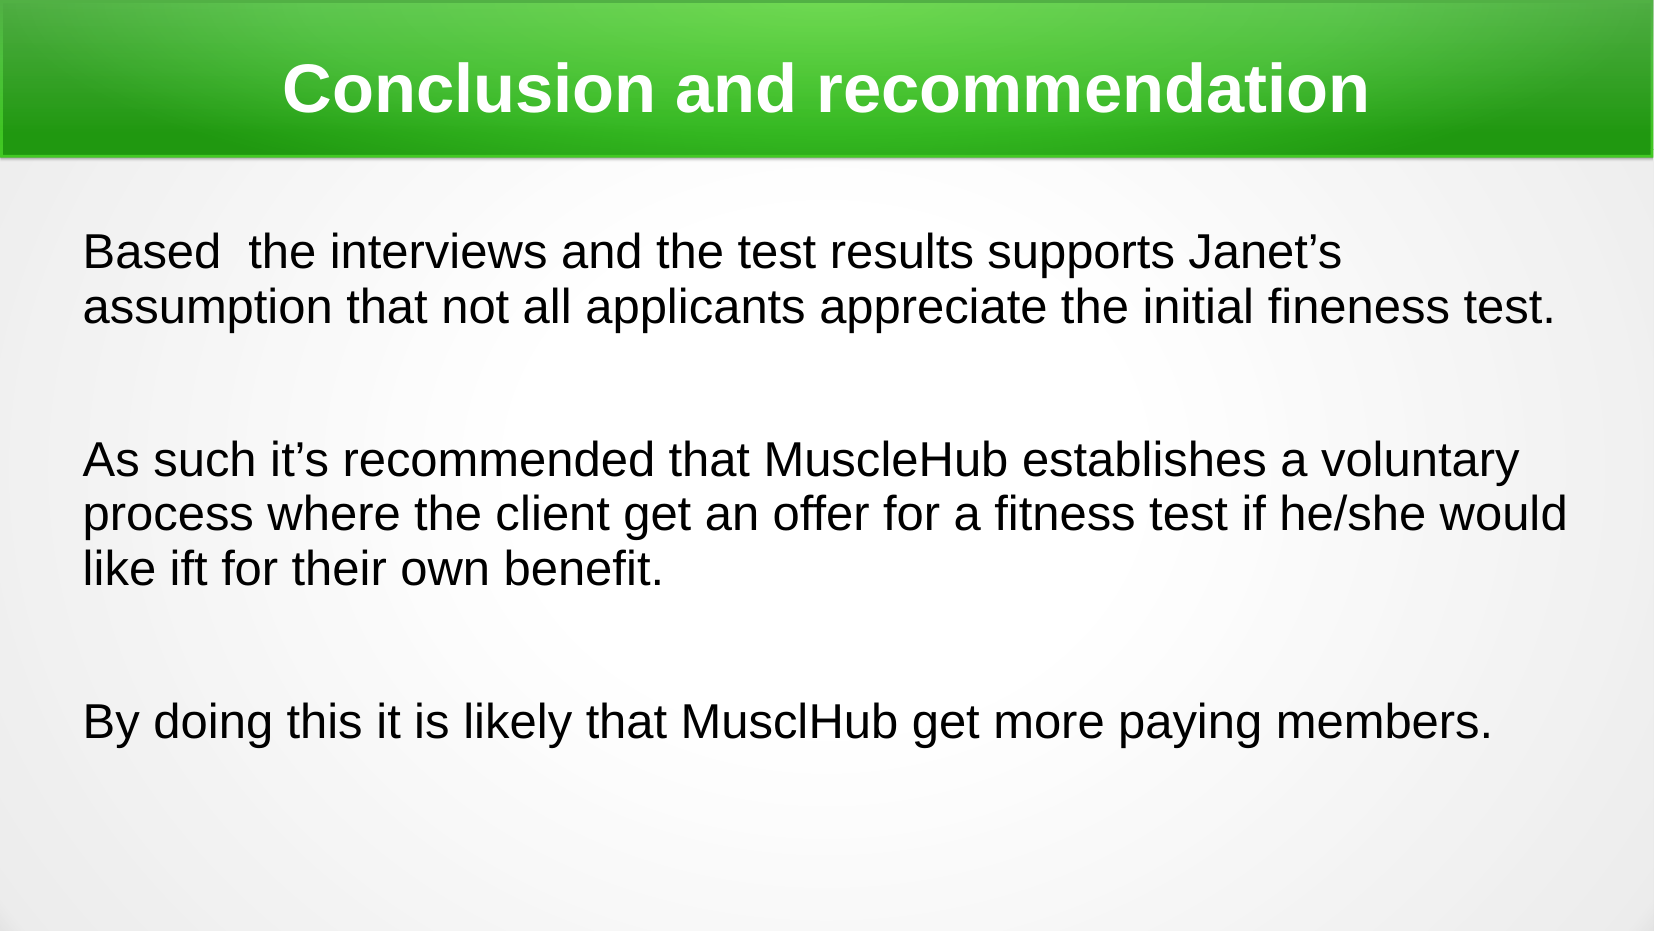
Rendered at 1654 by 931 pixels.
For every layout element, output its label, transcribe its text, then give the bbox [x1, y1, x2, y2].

title Conclusion and recommendation [82, 35, 1571, 142]
list Based the interviews and the test results supports Janet’s assumption that not all applicants appreciate the initial fineness test. As such it’s recommended that MuscleHub establishes a voluntary process where the client get an offer for a fitness test if he/she would like ift for their own benefit. By doing this it is likely that MusclHub get more paying members. [82, 224, 1571, 764]
